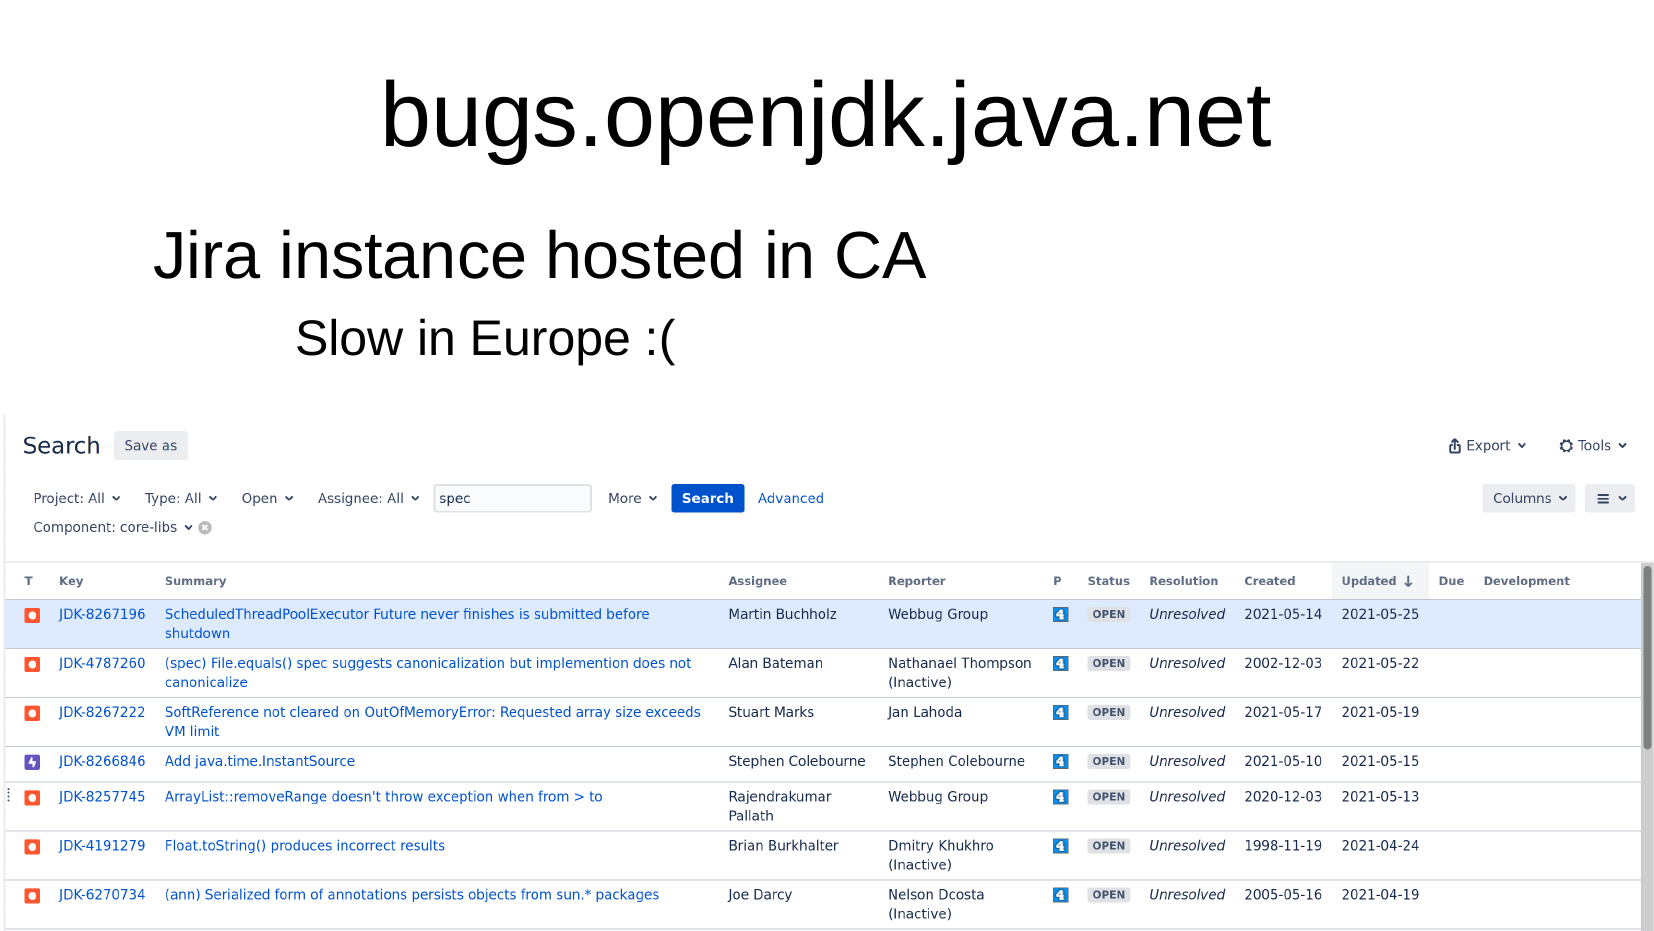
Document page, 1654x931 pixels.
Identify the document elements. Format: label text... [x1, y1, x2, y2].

picture [0, 414, 1654, 931]
list Jira instance hosted in CA Slow in Europe :( [82, 217, 1571, 413]
title bugs.openjdk.java.net [82, 37, 1571, 193]
